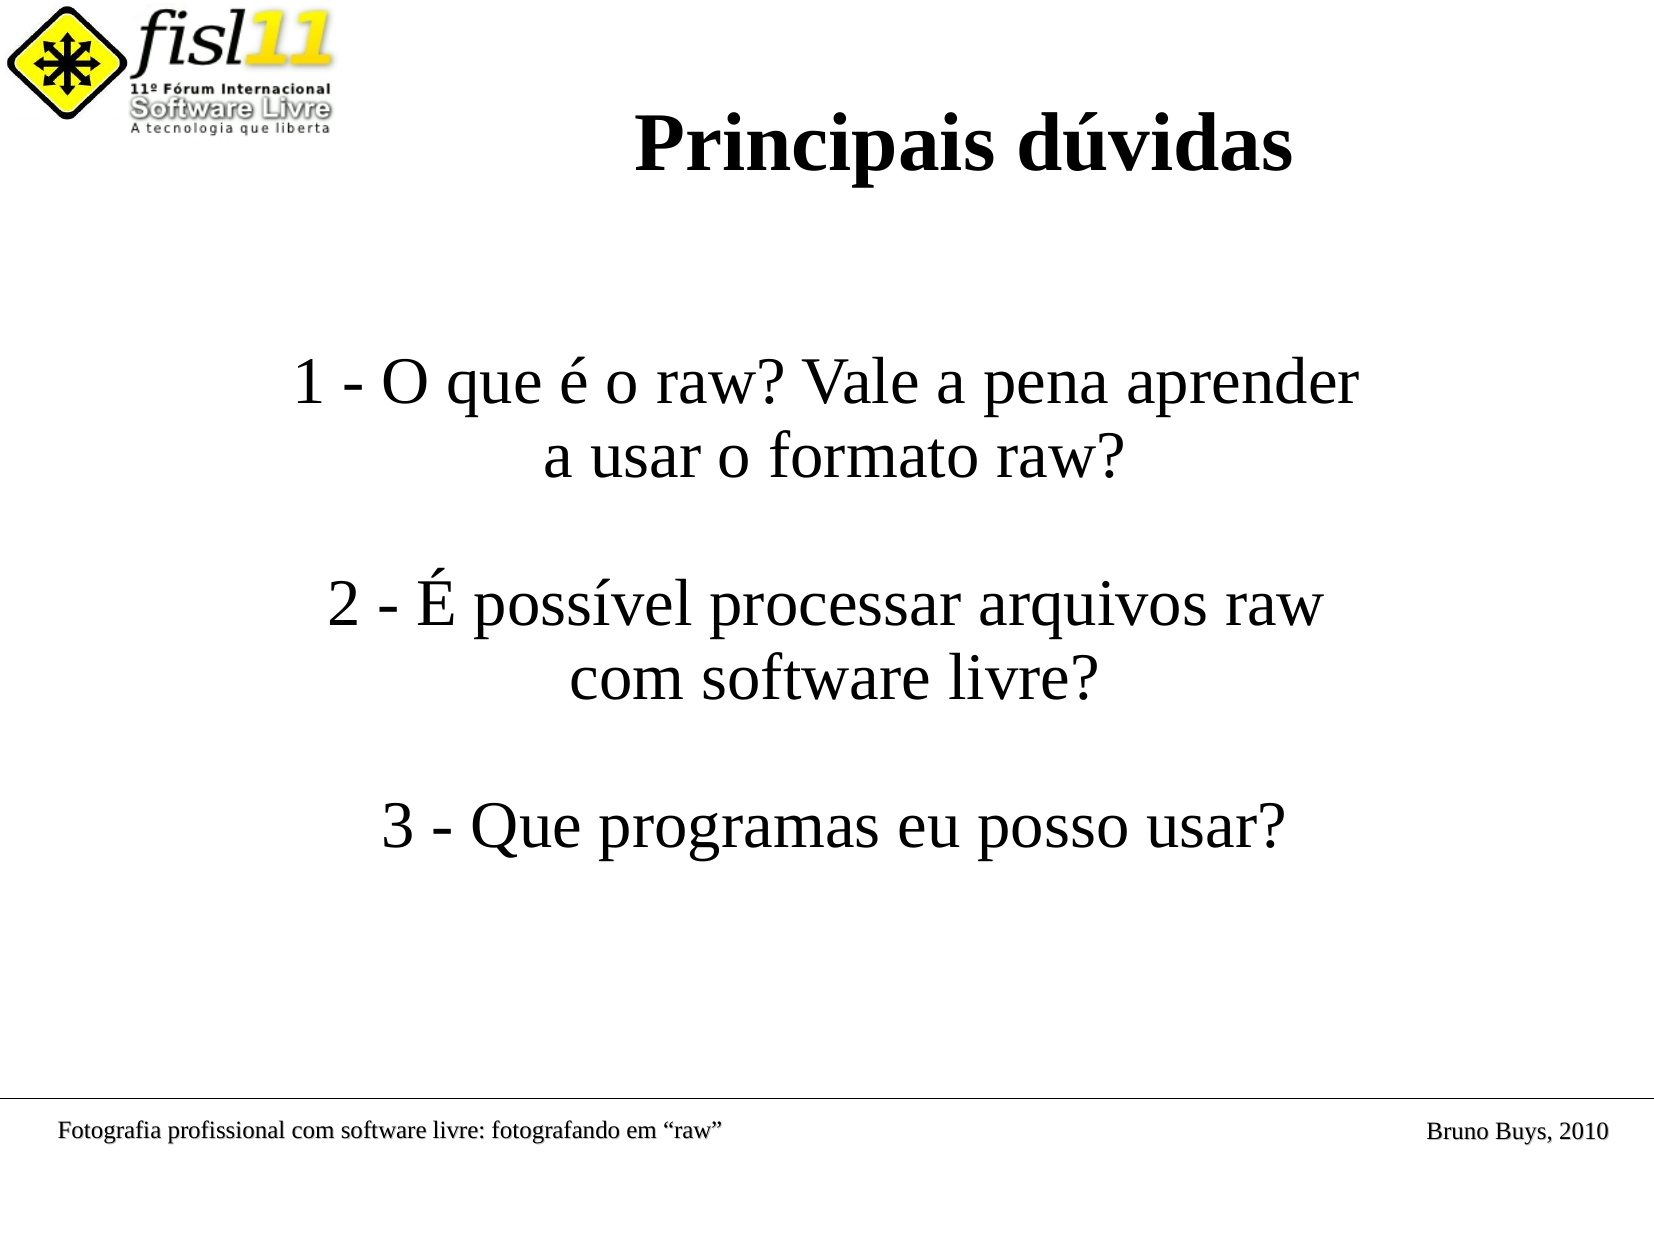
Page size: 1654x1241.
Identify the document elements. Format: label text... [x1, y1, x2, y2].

text_box Fotografia profissional com software livre: fotografando em “raw” [42, 1108, 739, 1152]
picture [5, 3, 343, 148]
text_box Bruno Buys, 2010 [1411, 1110, 1625, 1153]
text_box 1 - O que é o raw? Vale a pena aprender a usar o formato raw? 2 - É possível processar arquivos raw com software livre? 3 - Que programas eu posso usar? [277, 336, 1394, 944]
text_box Principais dúvidas [620, 88, 1329, 196]
